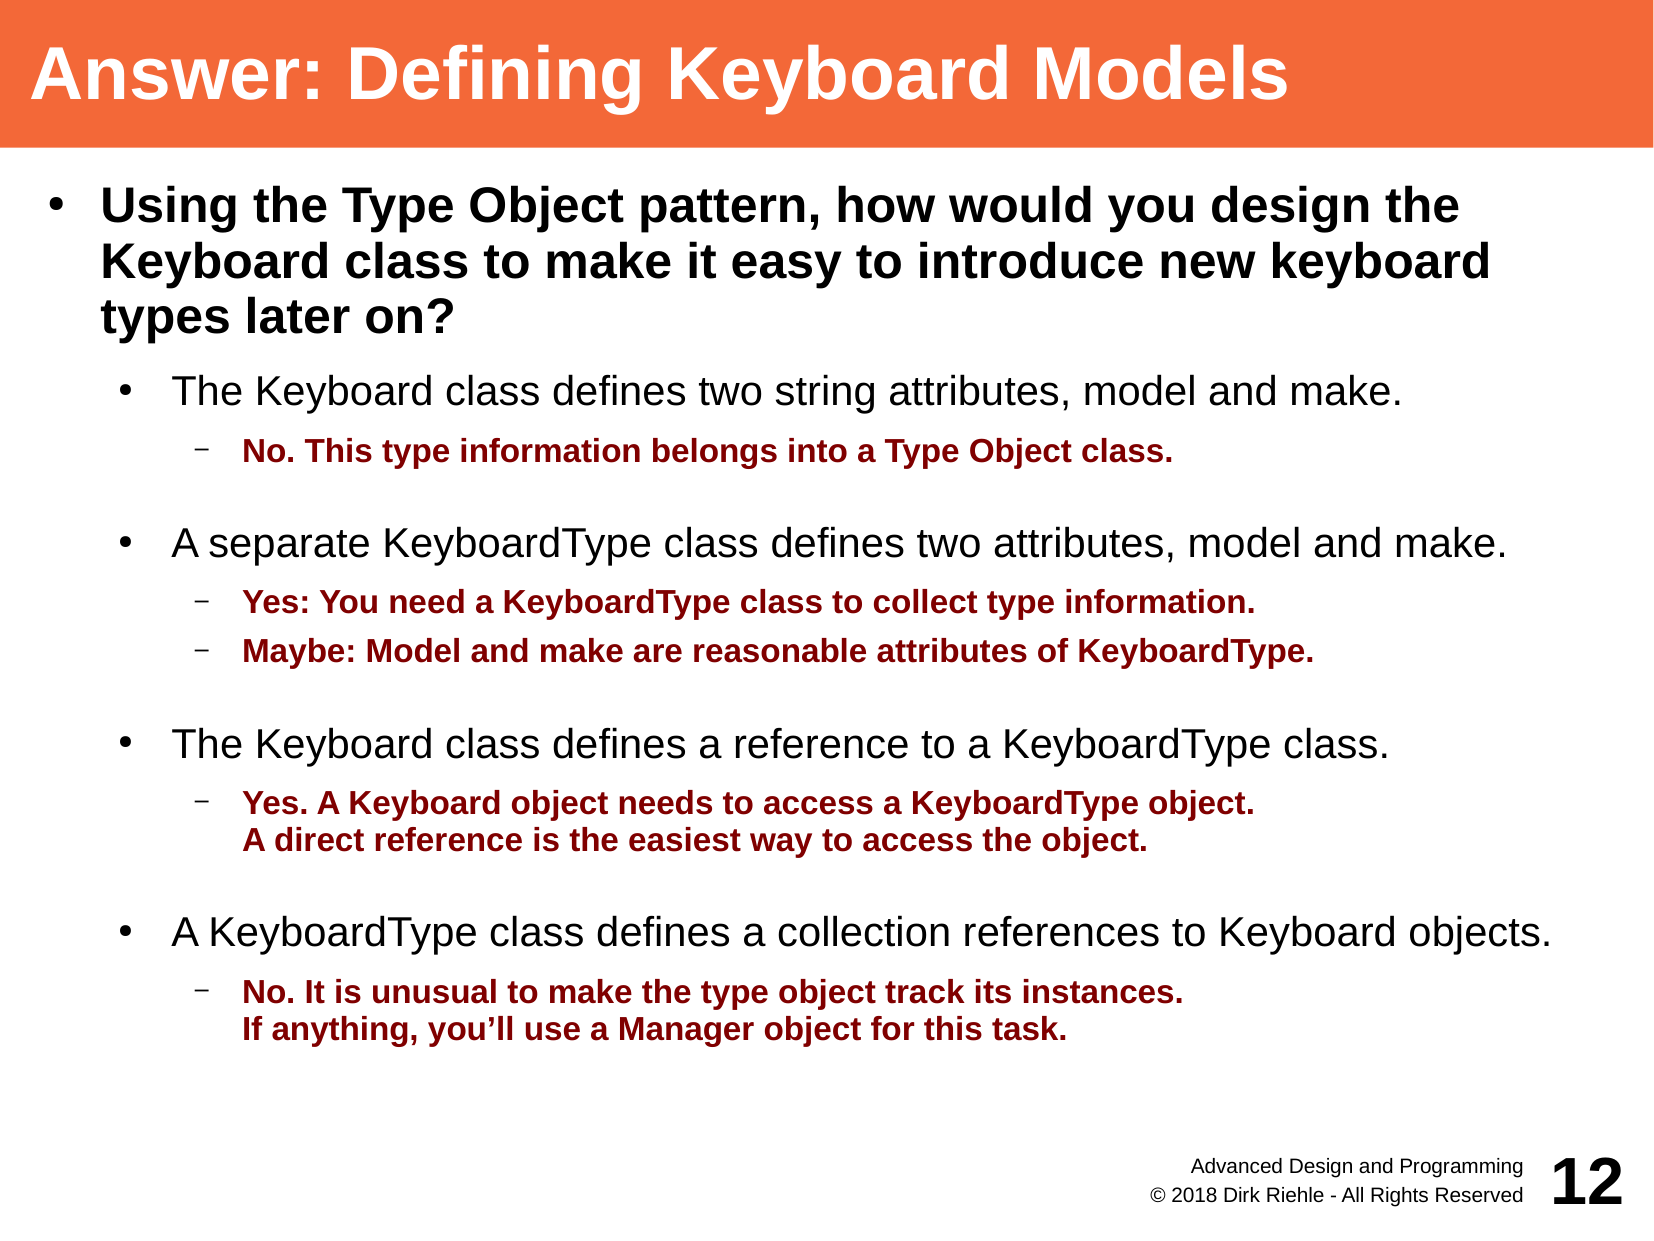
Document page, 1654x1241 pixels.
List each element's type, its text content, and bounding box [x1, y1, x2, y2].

list Using the Type Object pattern, how would you design the Keyboard class to make it easy to introduce new keyboard types later on? The Keyboard class defines two string attributes, model and make. No. This type information belongs into a Type Object class. A separate KeyboardType class defines two attributes, model and make. Yes: You need a KeyboardType class to collect type information. Maybe: Model and make are reasonable attributes of KeyboardType. The Keyboard class defines a reference to a KeyboardType class. Yes. A Keyboard object needs to access a KeyboardType object. A direct reference is the easiest way to access the object. A KeyboardType class defines a collection references to Keyboard objects. No. It is unusual to make the type object track its instances. If anything, you’ll use a Manager object for this task. [29, 177, 1625, 1063]
title Answer: Defining Keyboard Models [0, 0, 1654, 148]
